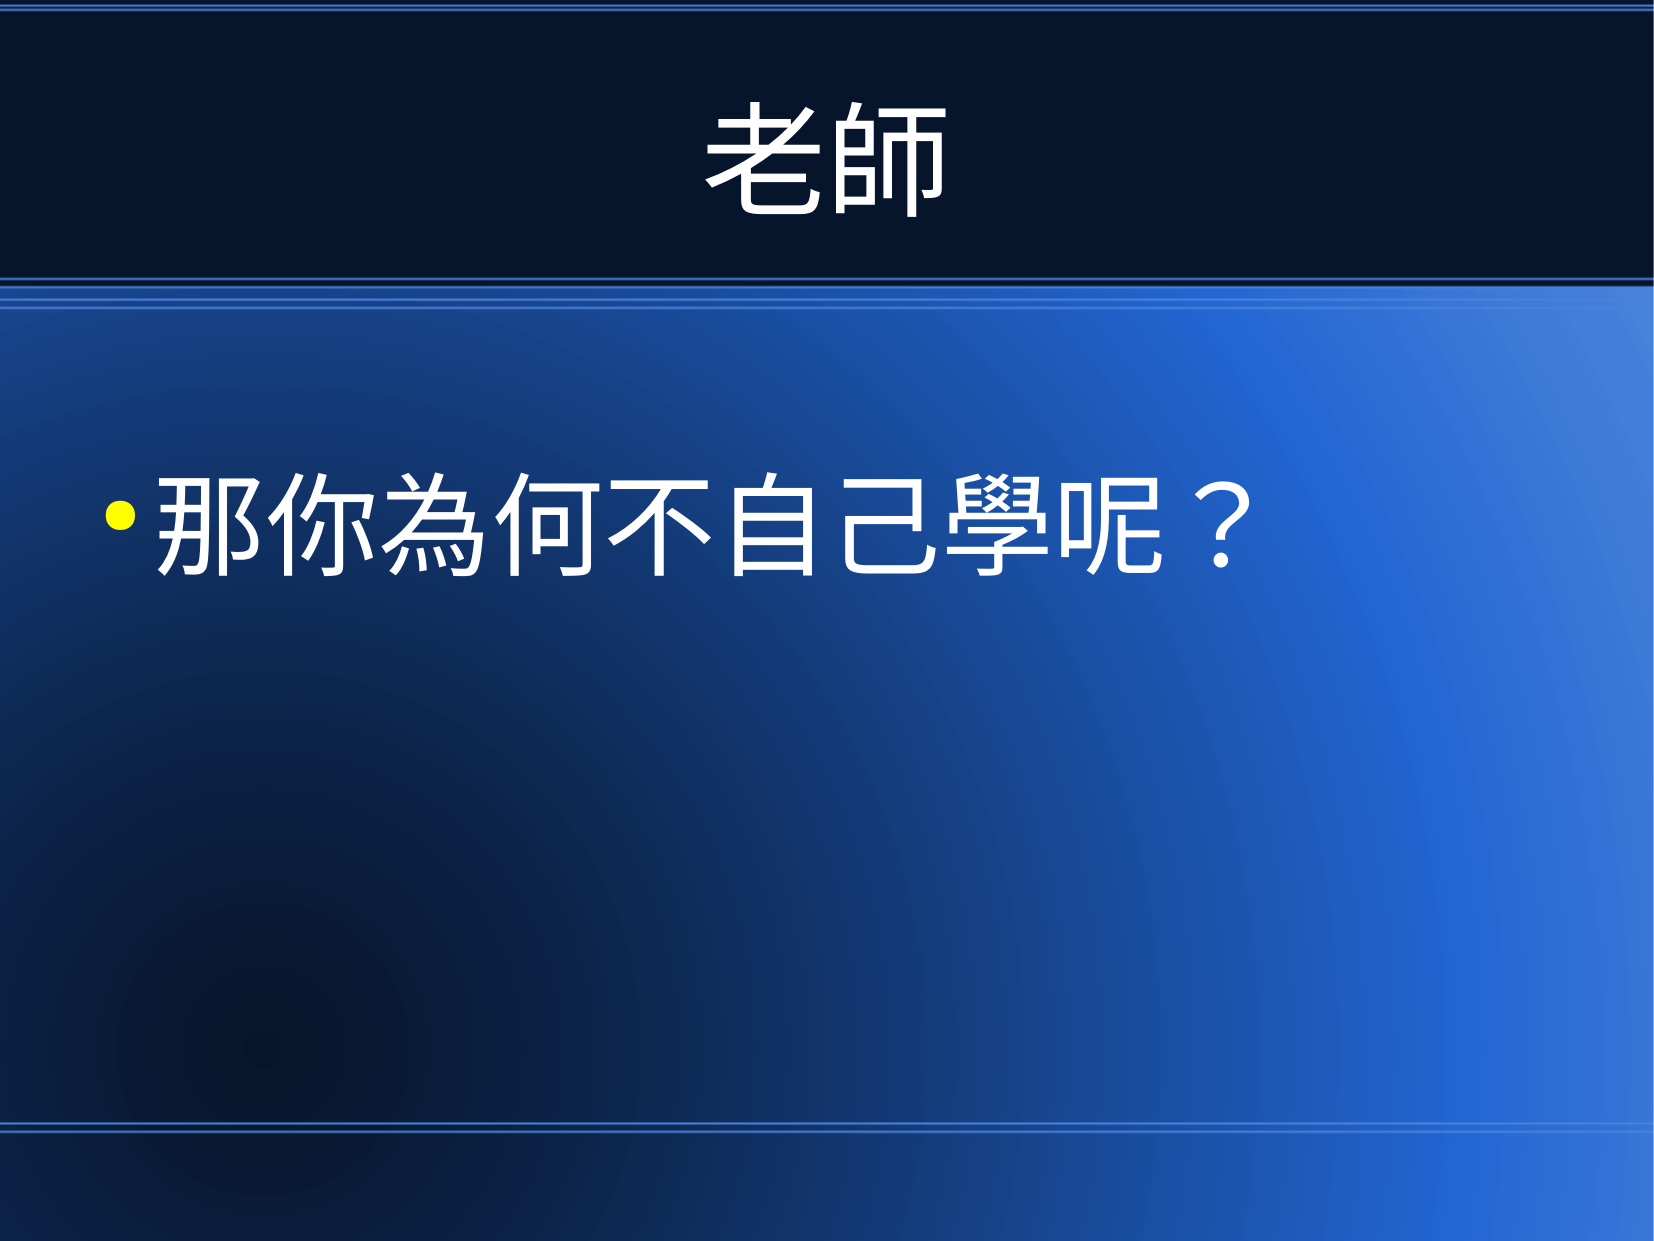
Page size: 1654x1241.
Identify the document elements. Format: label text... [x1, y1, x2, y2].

picture [0, 0, 1654, 1241]
list 那你為何不自己學呢？ [82, 355, 1571, 1241]
title 老師 [82, 49, 1571, 257]
